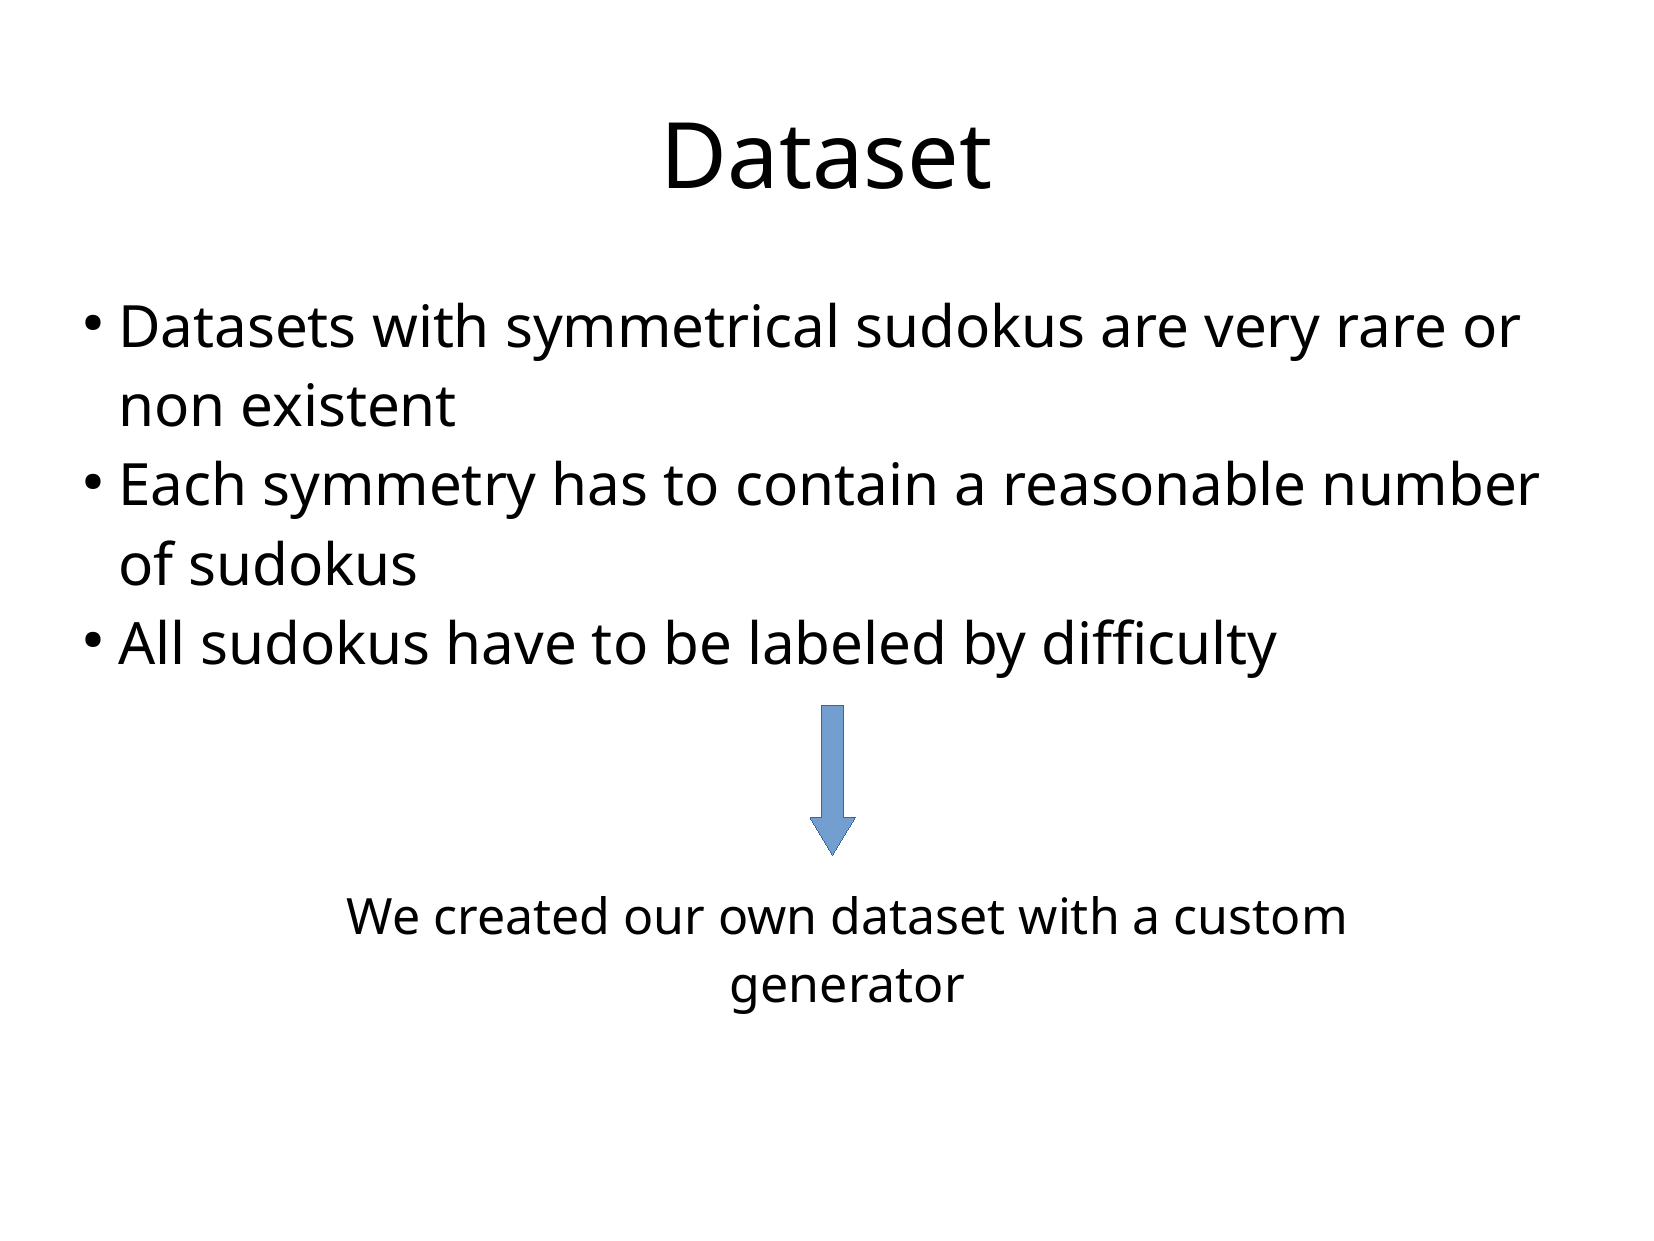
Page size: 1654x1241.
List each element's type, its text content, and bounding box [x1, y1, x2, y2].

title Dataset [82, 49, 1571, 257]
text_box [810, 705, 856, 856]
subtitle Datasets with symmetrical sudokus are very rare or non existent Each symmetry has to contain a reasonable number of sudokus All sudokus have to be labeled by difficulty [82, 260, 1571, 706]
text_box We created our own dataset with a custom generator [225, 873, 1471, 962]
